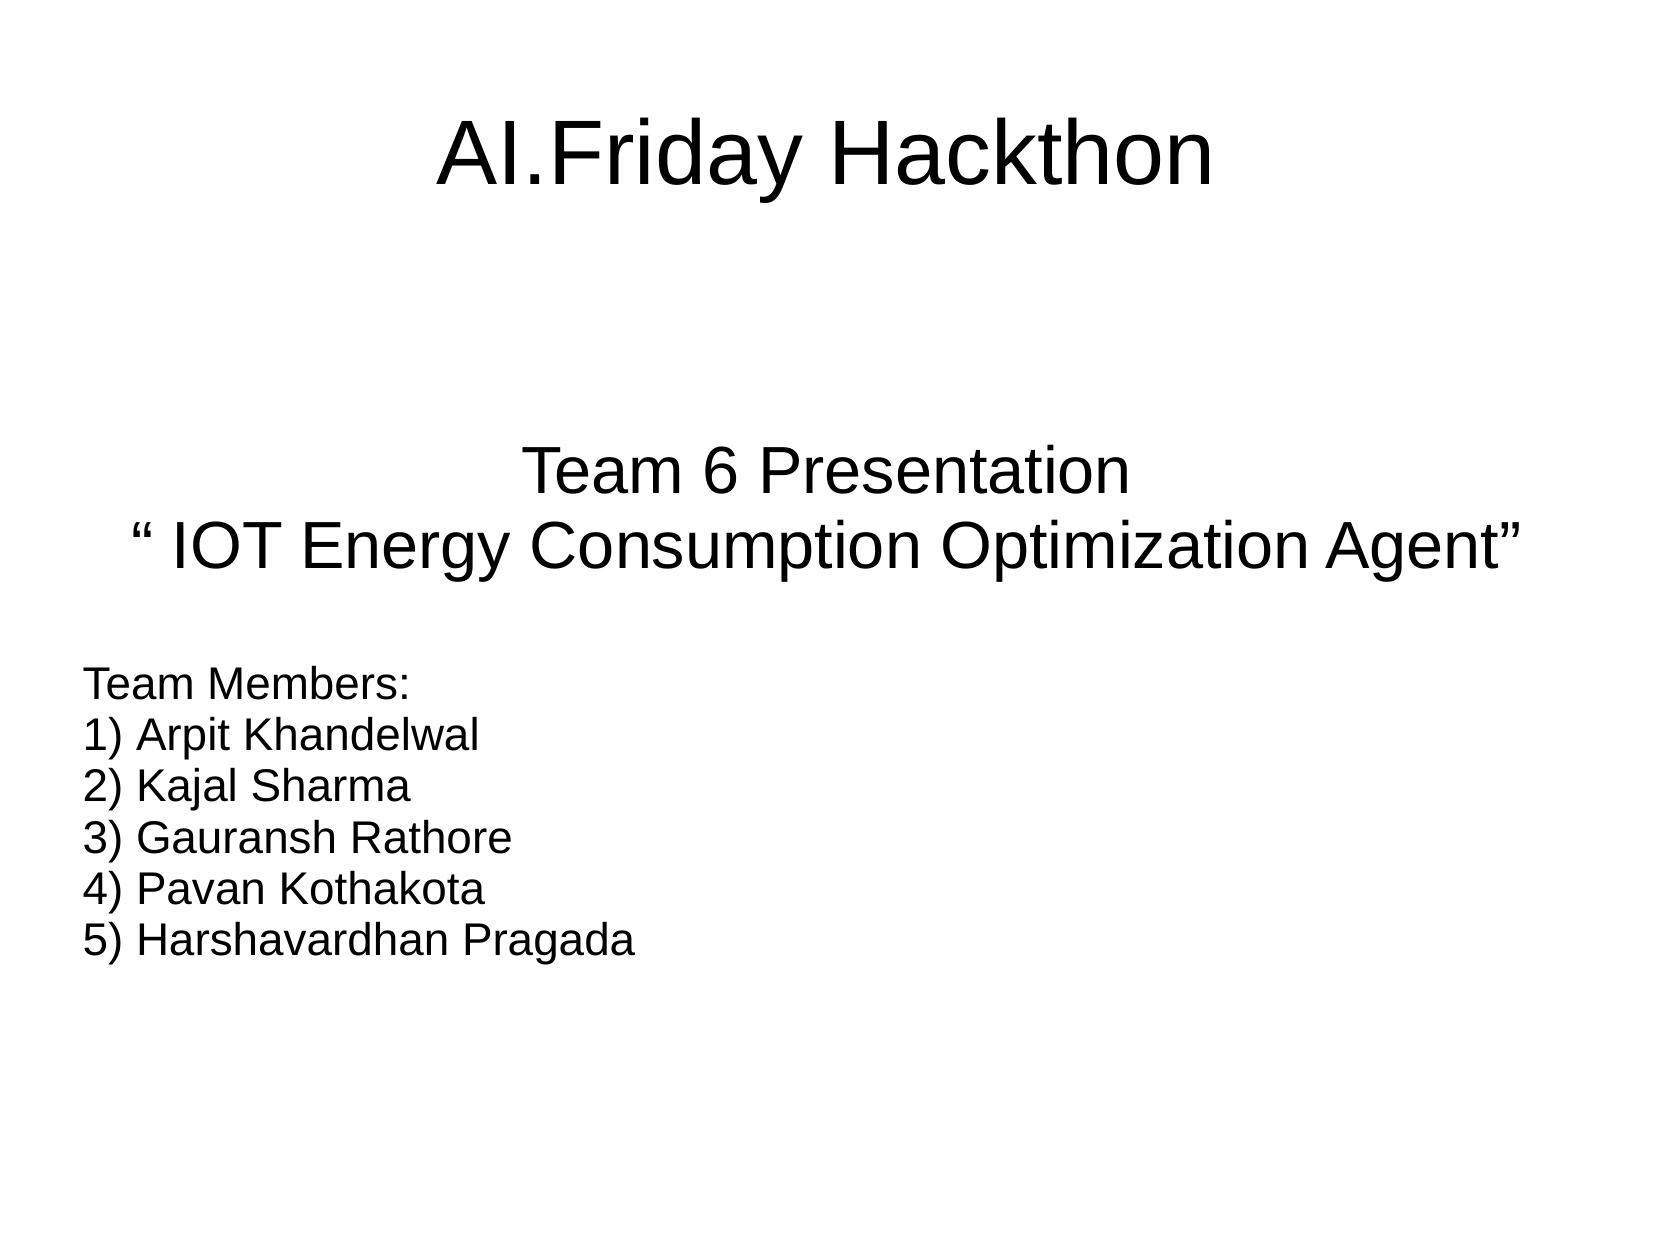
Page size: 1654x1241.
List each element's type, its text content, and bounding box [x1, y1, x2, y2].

title AI.Friday Hackthon [82, 49, 1571, 257]
subtitle Team 6 Presentation “ IOT Energy Consumption Optimization Agent” Team Members: Arpit Khandelwal Kajal Sharma Gauransh Rathore Pavan Kothakota Harshavardhan Pragada [82, 290, 1571, 1109]
